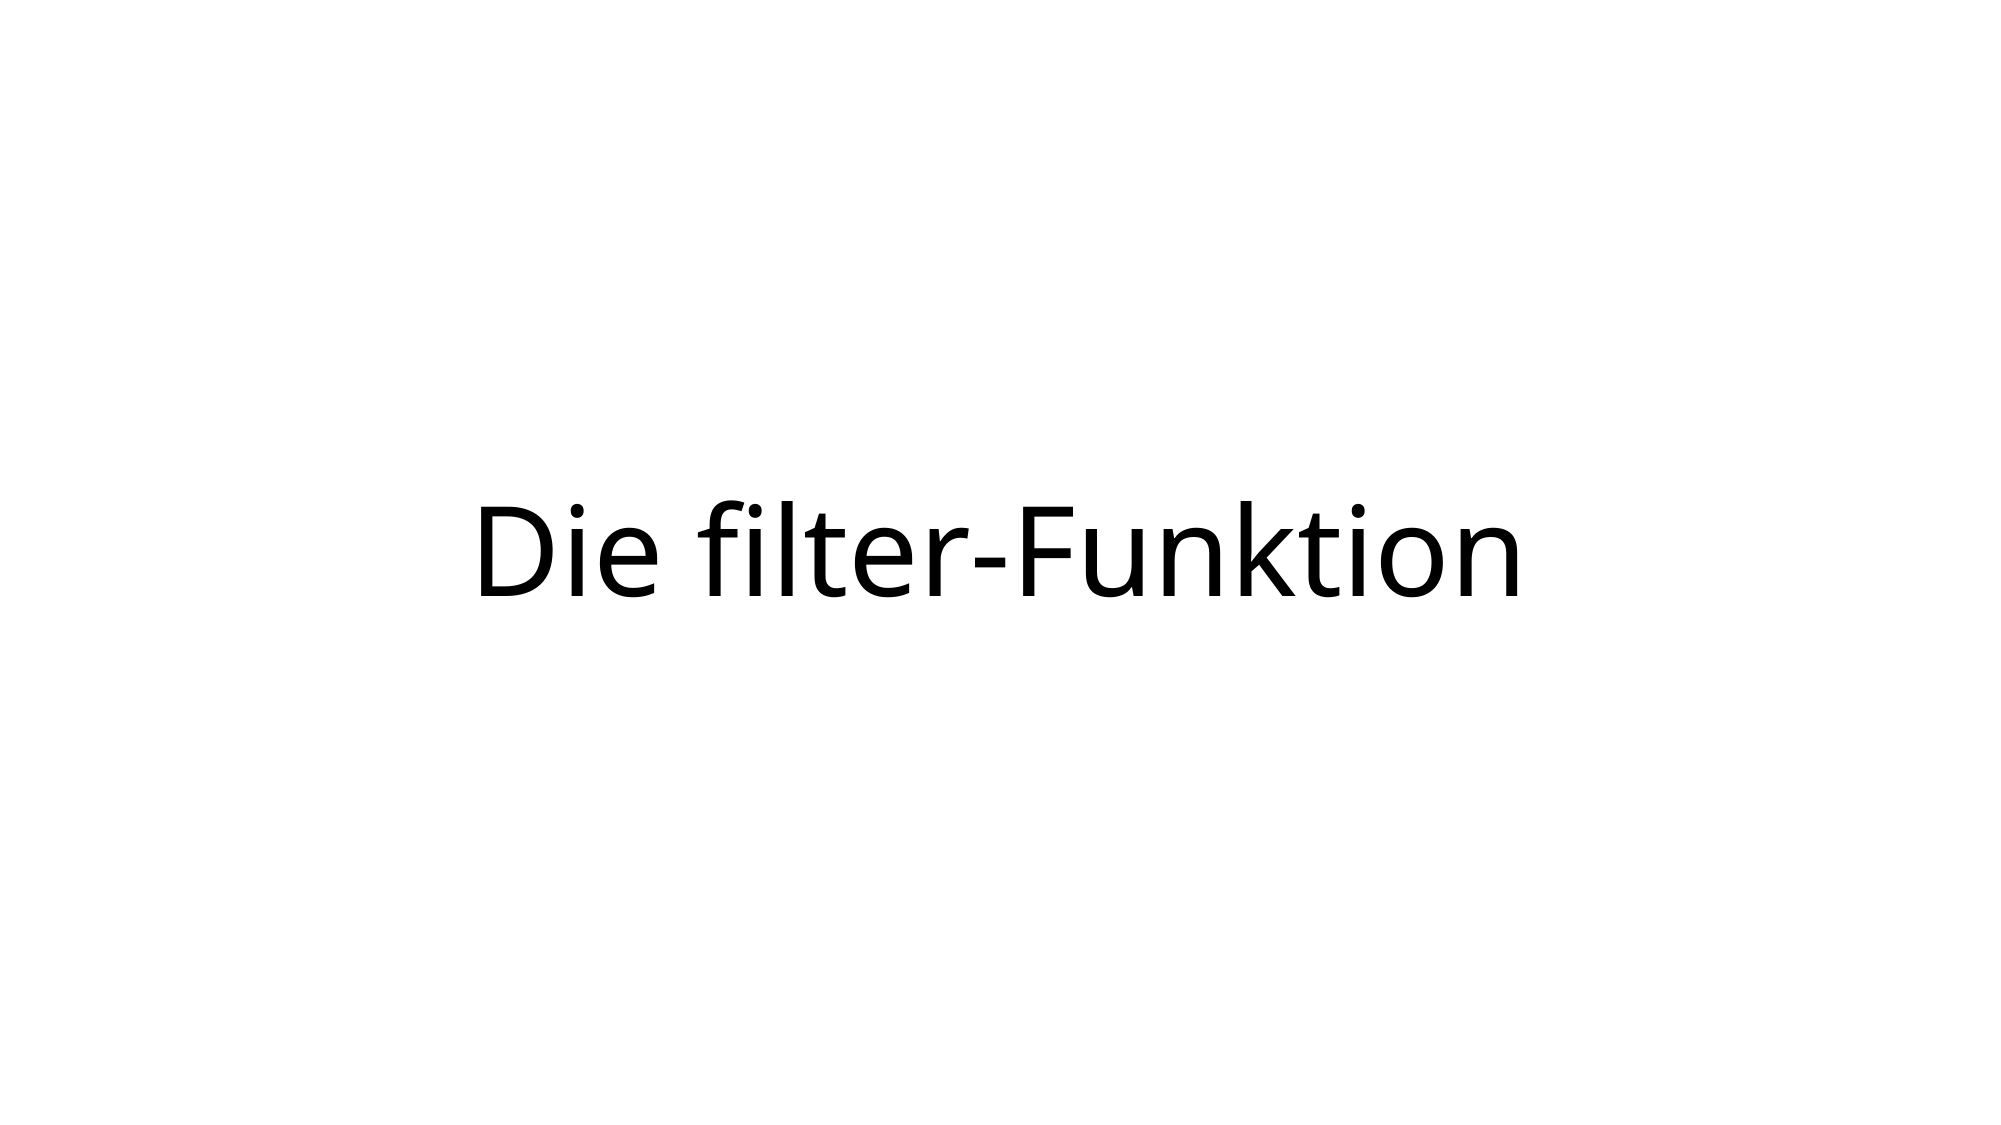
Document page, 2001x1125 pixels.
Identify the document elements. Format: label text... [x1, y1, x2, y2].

title Die filter-Funktion [136, 280, 1862, 631]
